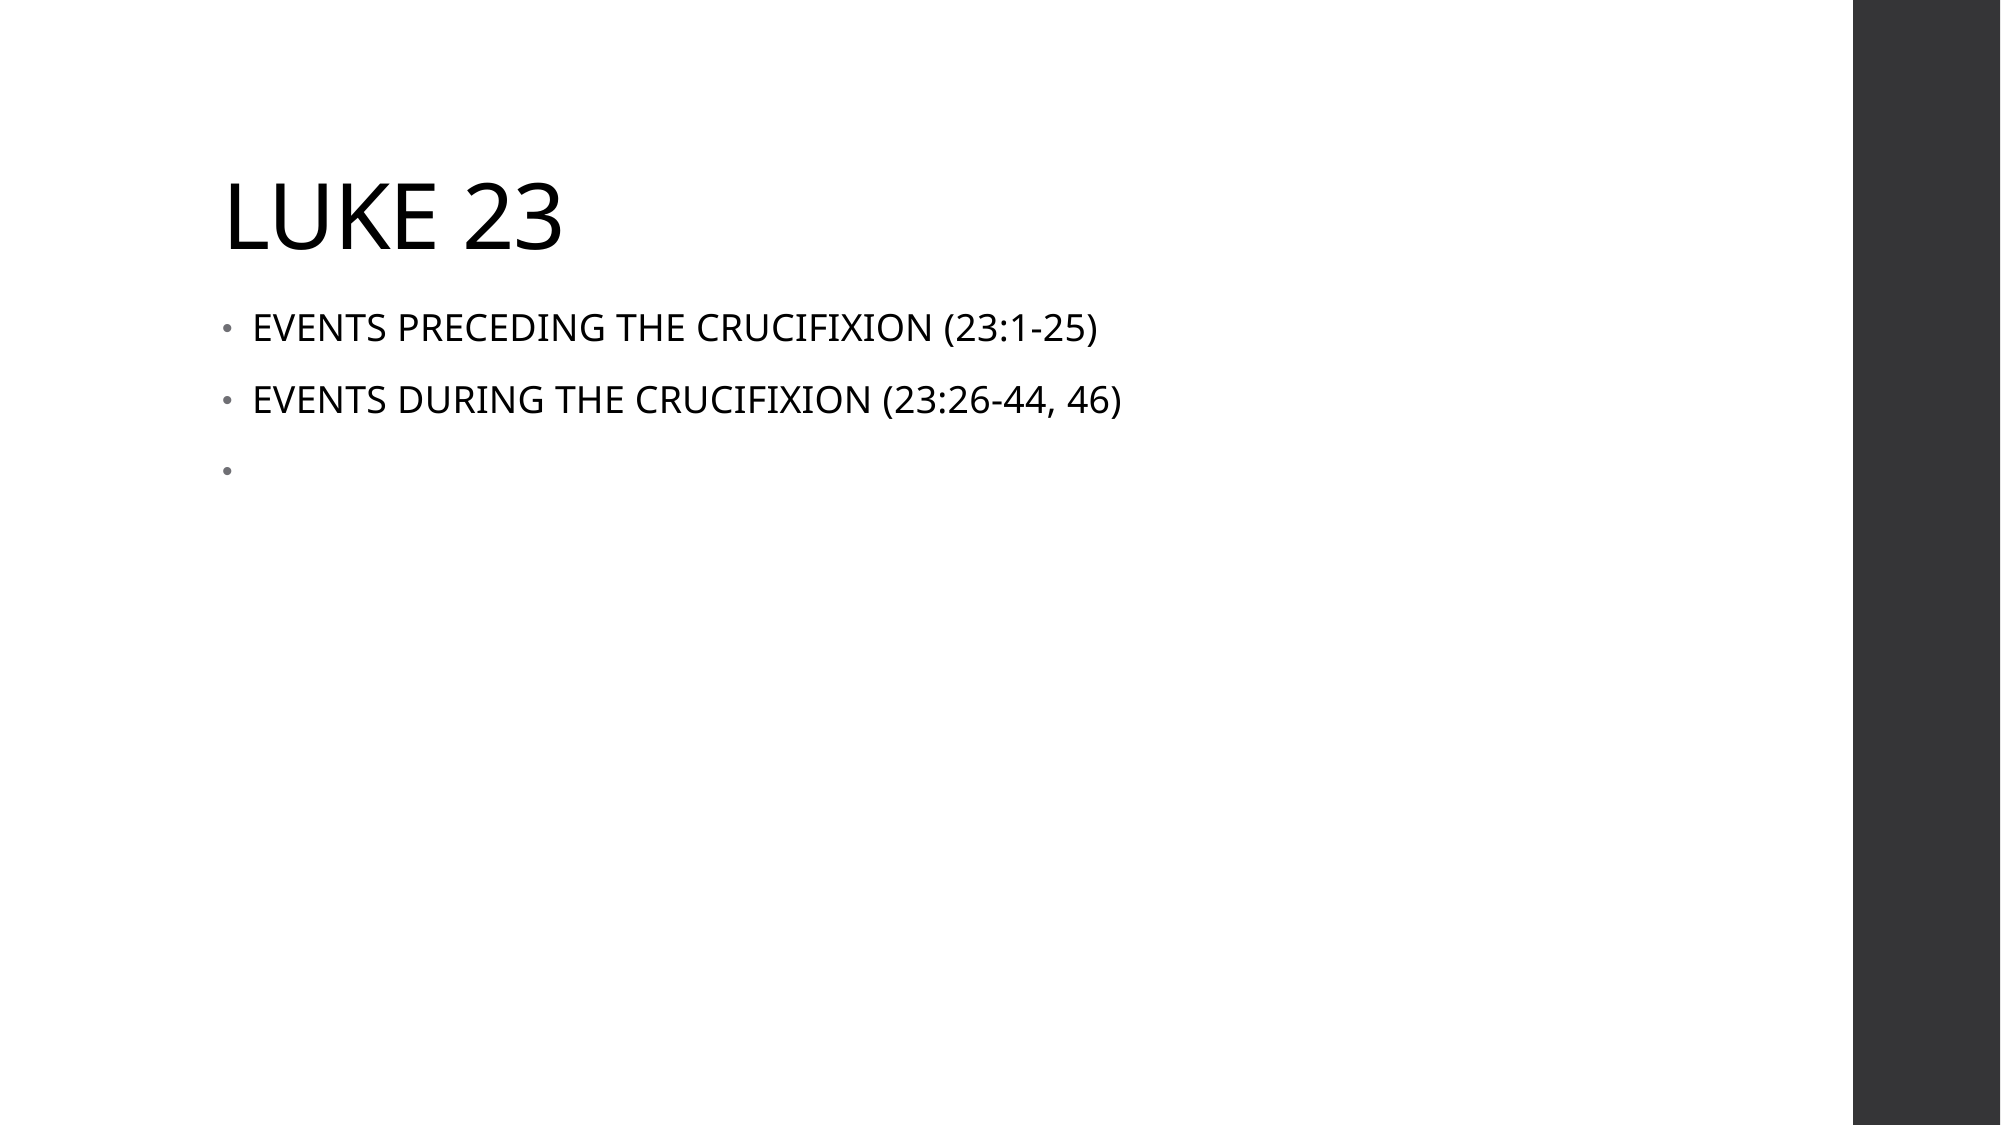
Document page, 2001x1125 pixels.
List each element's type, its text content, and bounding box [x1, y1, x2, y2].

title LUKE 23 [206, 60, 1797, 278]
list EVENTS PRECEDING THE CRUCIFIXION (23:1-25) EVENTS DURING THE CRUCIFIXION (23:26-44, 46) [206, 299, 1617, 1014]
